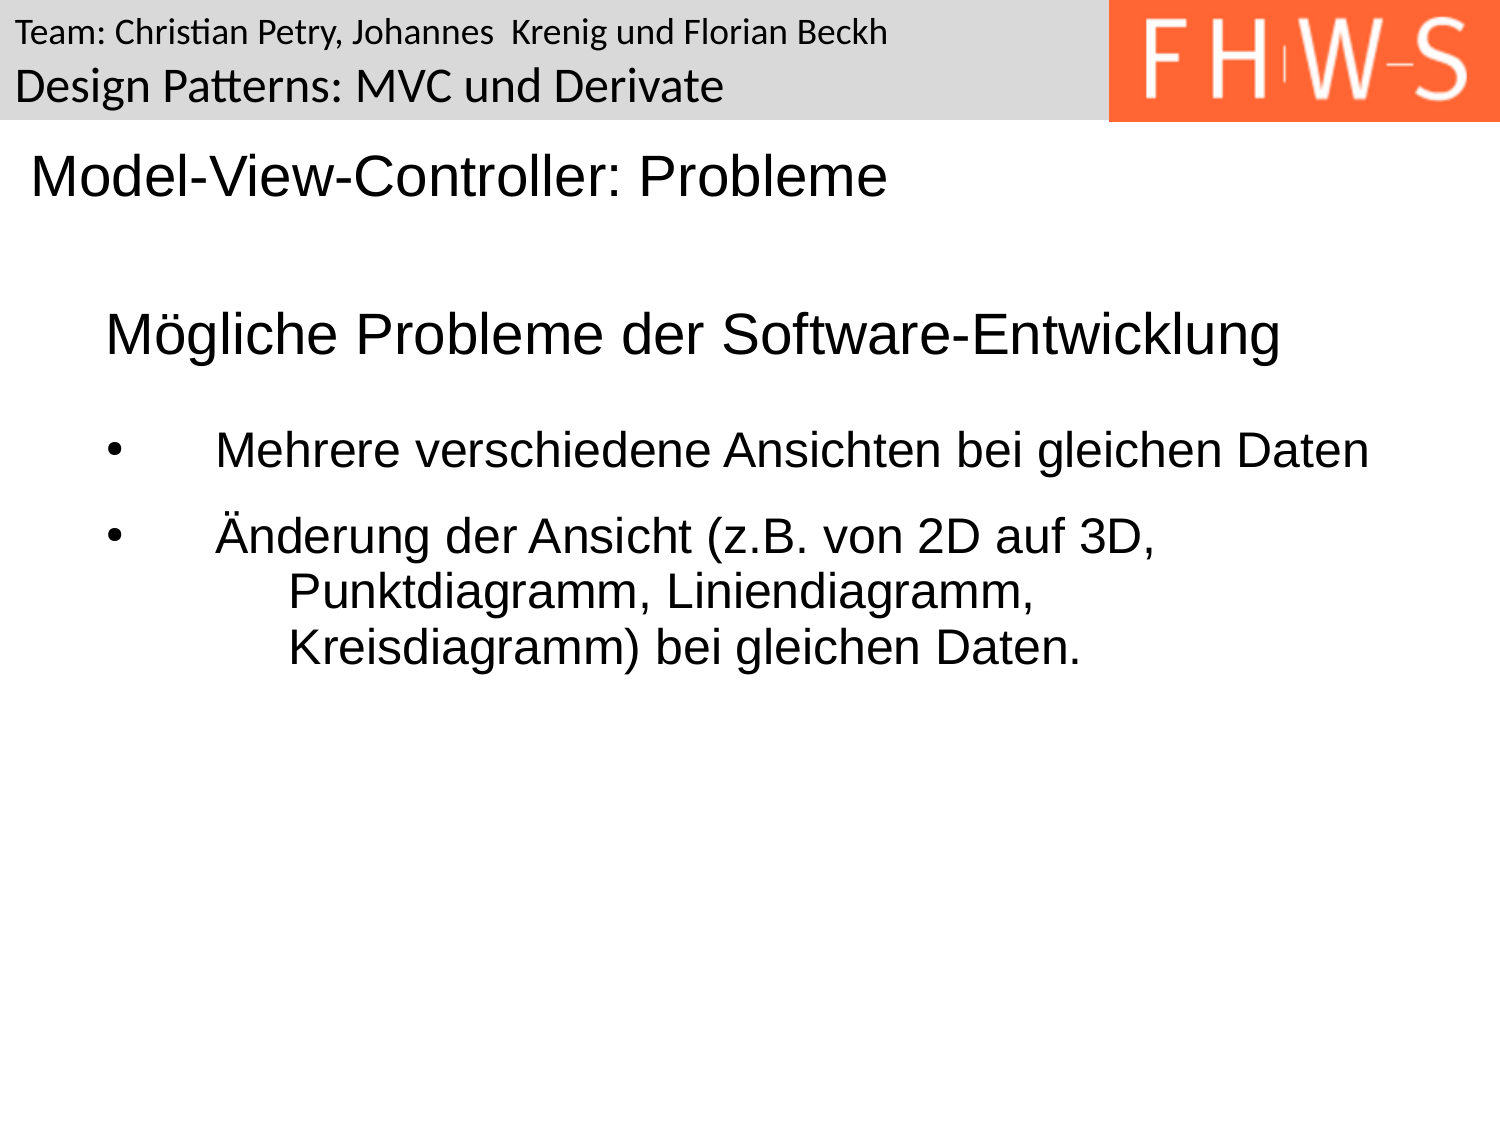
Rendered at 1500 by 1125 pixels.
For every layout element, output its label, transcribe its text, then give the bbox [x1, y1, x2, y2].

text_box Mögliche Probleme der Software-Entwicklung Mehrere verschiedene Ansichten bei gleichen Daten Änderung der Ansicht (z.B. von 2D auf 3D, Punktdiagramm, Liniendiagramm, Kreisdiagramm) bei gleichen Daten. [91, 294, 1441, 683]
text_box Model-View-Controller: Probleme [16, 141, 1034, 206]
picture [1109, 0, 1500, 122]
